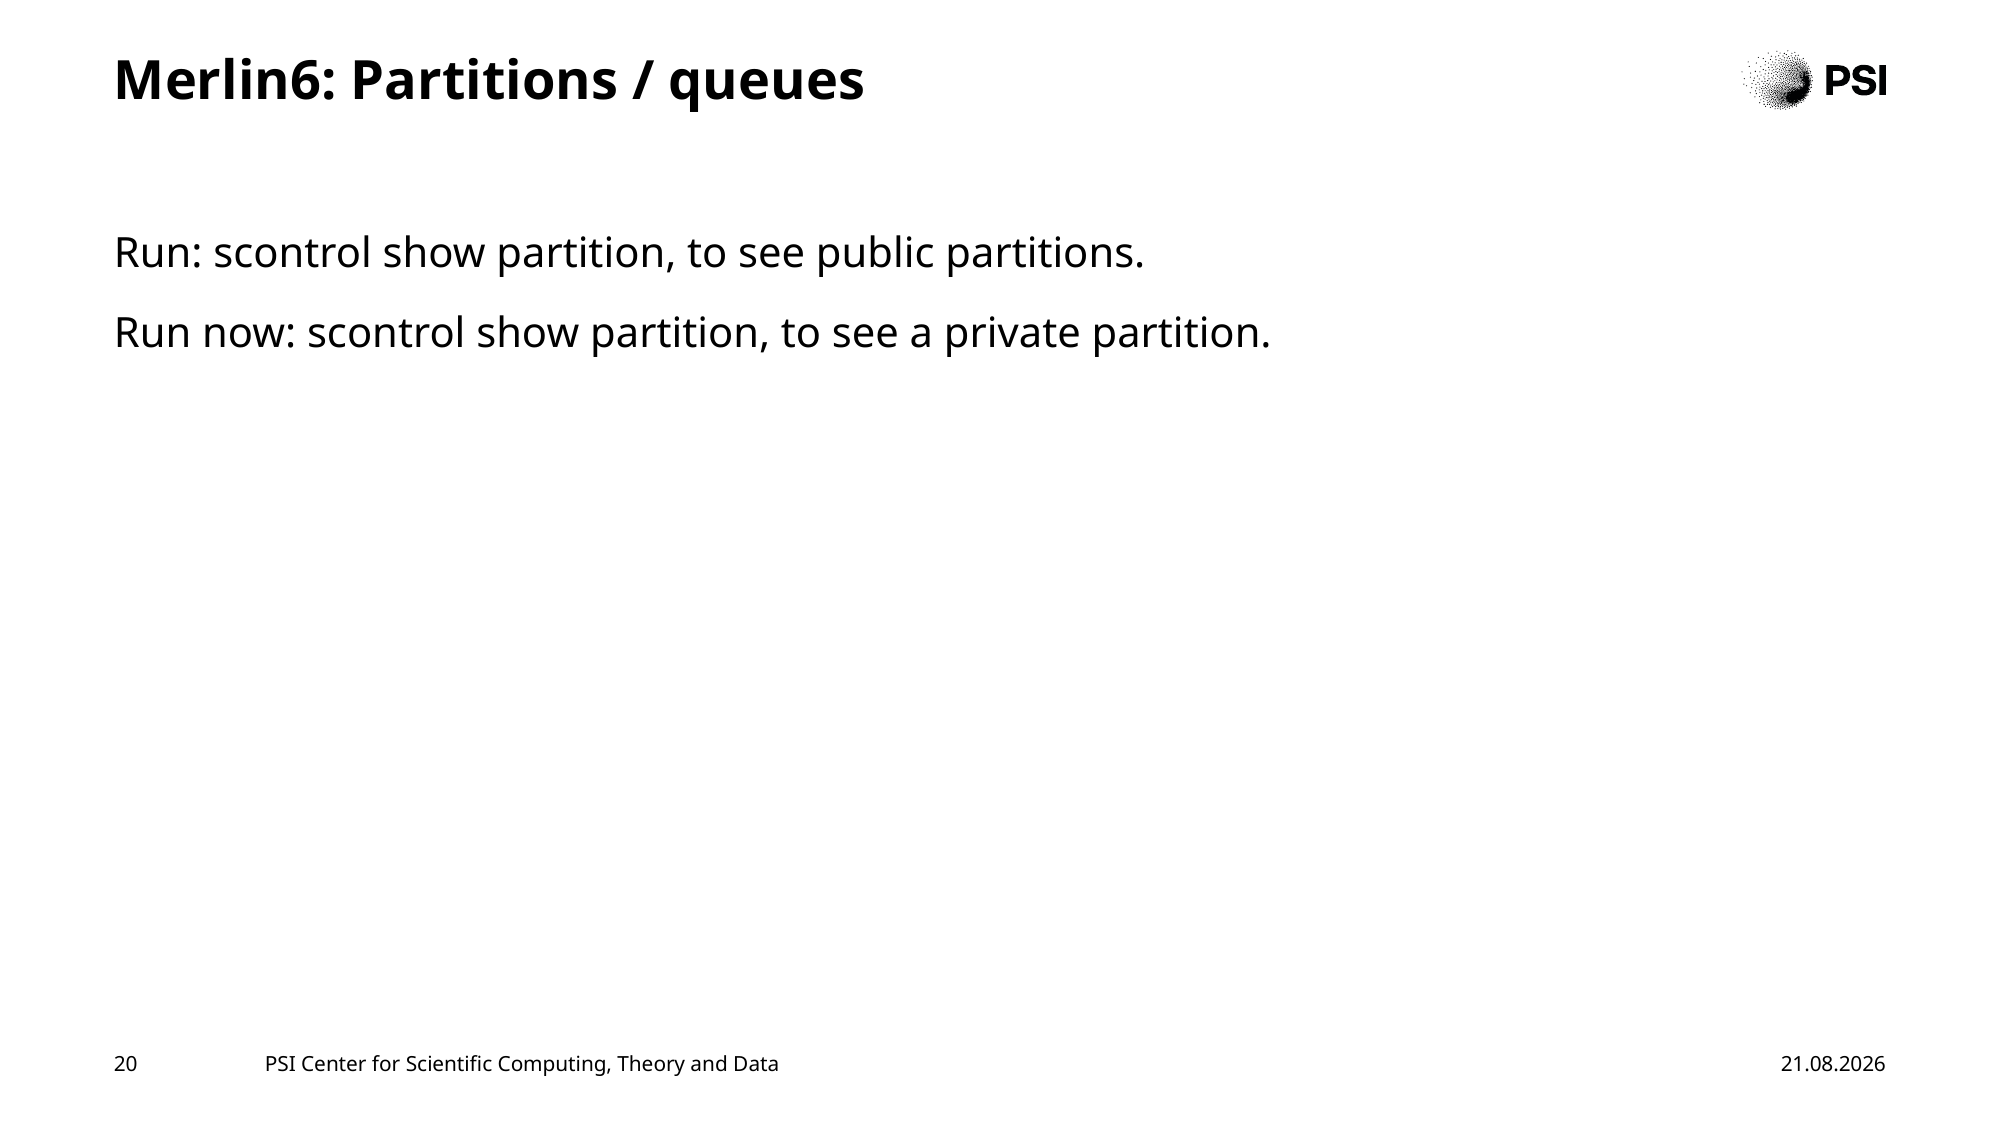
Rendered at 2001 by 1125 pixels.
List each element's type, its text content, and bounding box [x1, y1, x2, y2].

list Run: scontrol show partition, to see public partitions. Run now: scontrol show partition, to see a private partition. [114, 225, 1876, 826]
title Merlin6: Partitions / queues [114, 45, 1585, 179]
